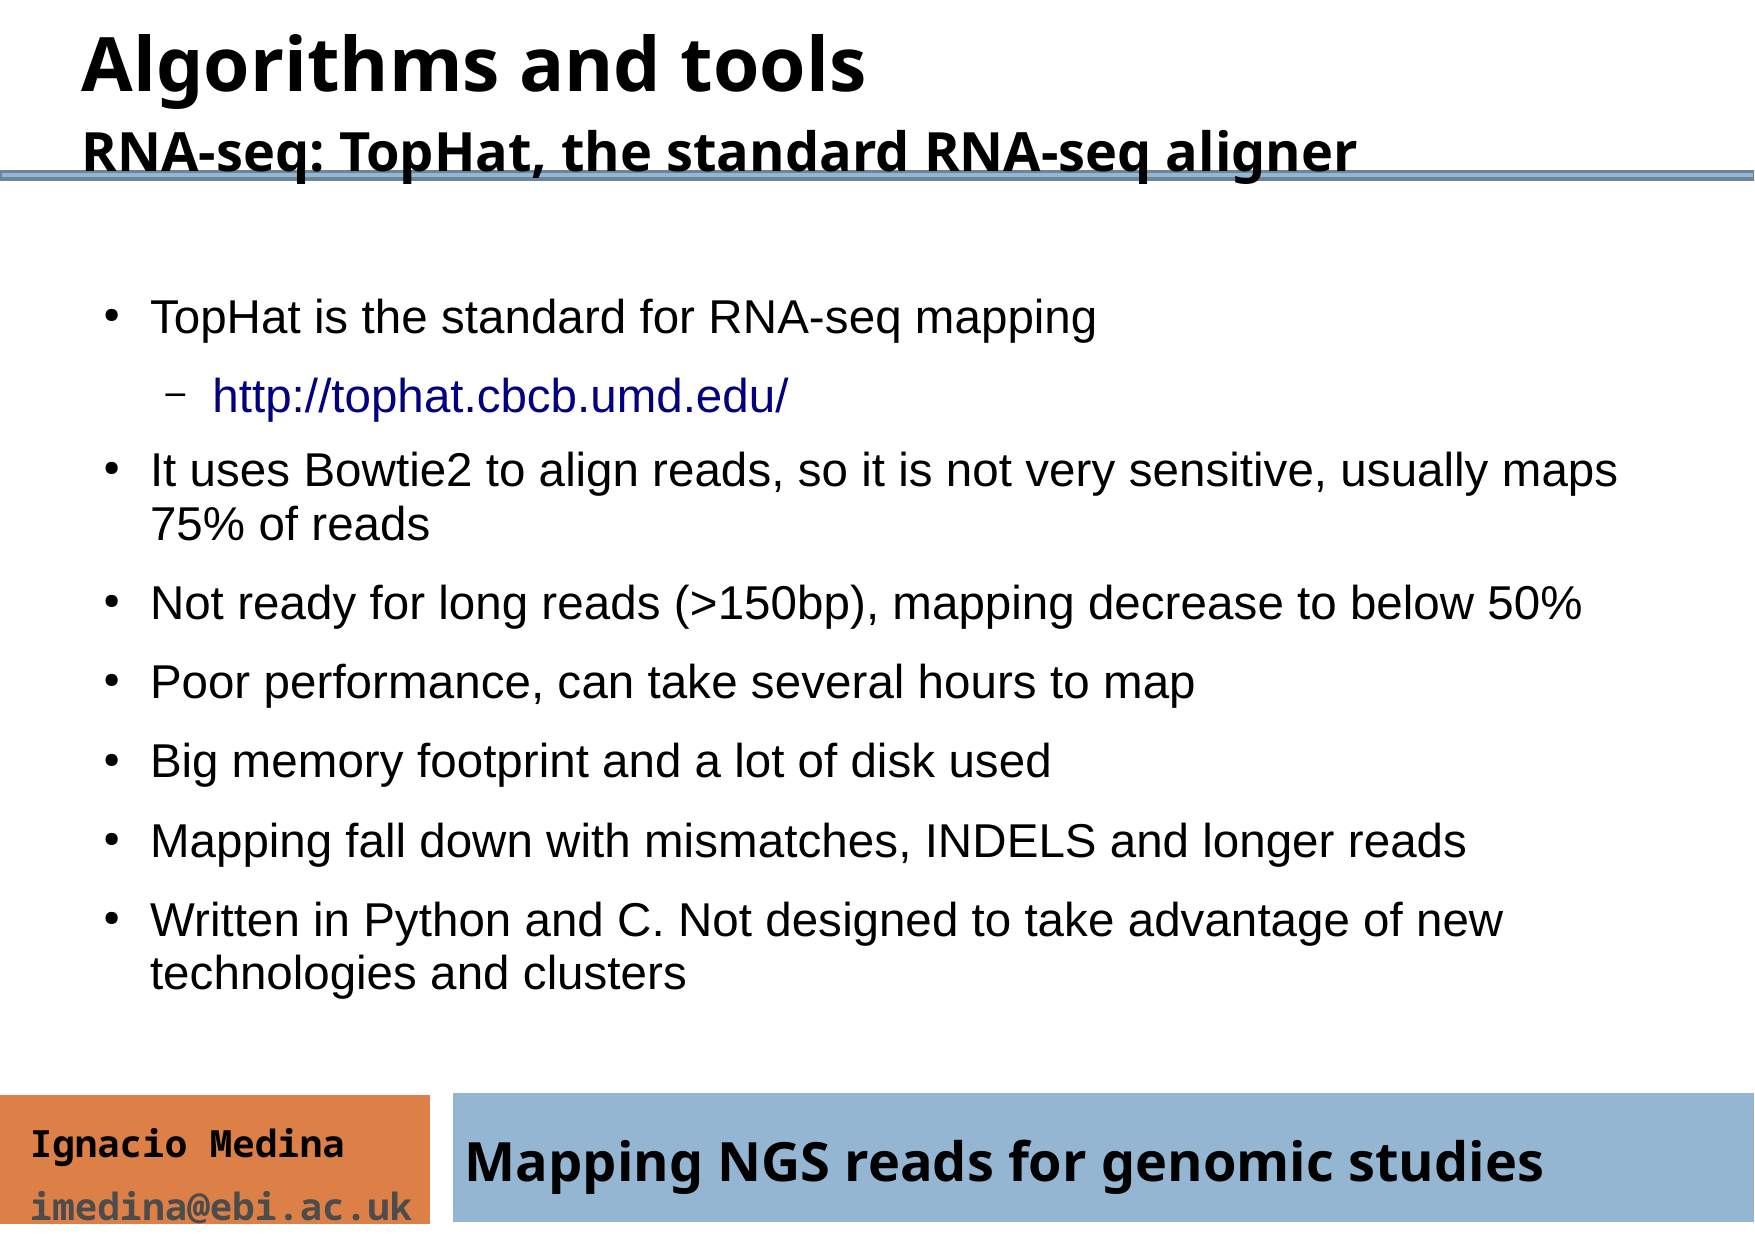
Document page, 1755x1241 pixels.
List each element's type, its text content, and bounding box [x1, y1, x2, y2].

list TopHat is the standard for RNA-seq mapping http://tophat.cbcb.umd.edu/ It uses Bowtie2 to align reads, so it is not very sensitive, usually maps 75% of reads Not ready for long reads (>150bp), mapping decrease to below 50% Poor performance, can take several hours to map Big memory footprint and a lot of disk used Mapping fall down with mismatches, INDELS and longer reads Written in Python and C. Not designed to take advantage of new technologies and clusters [87, 290, 1632, 1010]
text_box [411, 171, 1139, 179]
text_box [305, 171, 403, 179]
text_box [1259, 171, 1754, 179]
text_box Ignacio Medina imedina@ebi.ac.uk [15, 1110, 436, 1224]
text_box [0, 171, 297, 179]
text_box Mapping NGS reads for genomic studies [450, 1116, 1726, 1195]
text_box Algorithms and tools RNA-seq: TopHat, the standard RNA-seq aligner [67, 3, 1688, 169]
text_box [1147, 171, 1253, 179]
